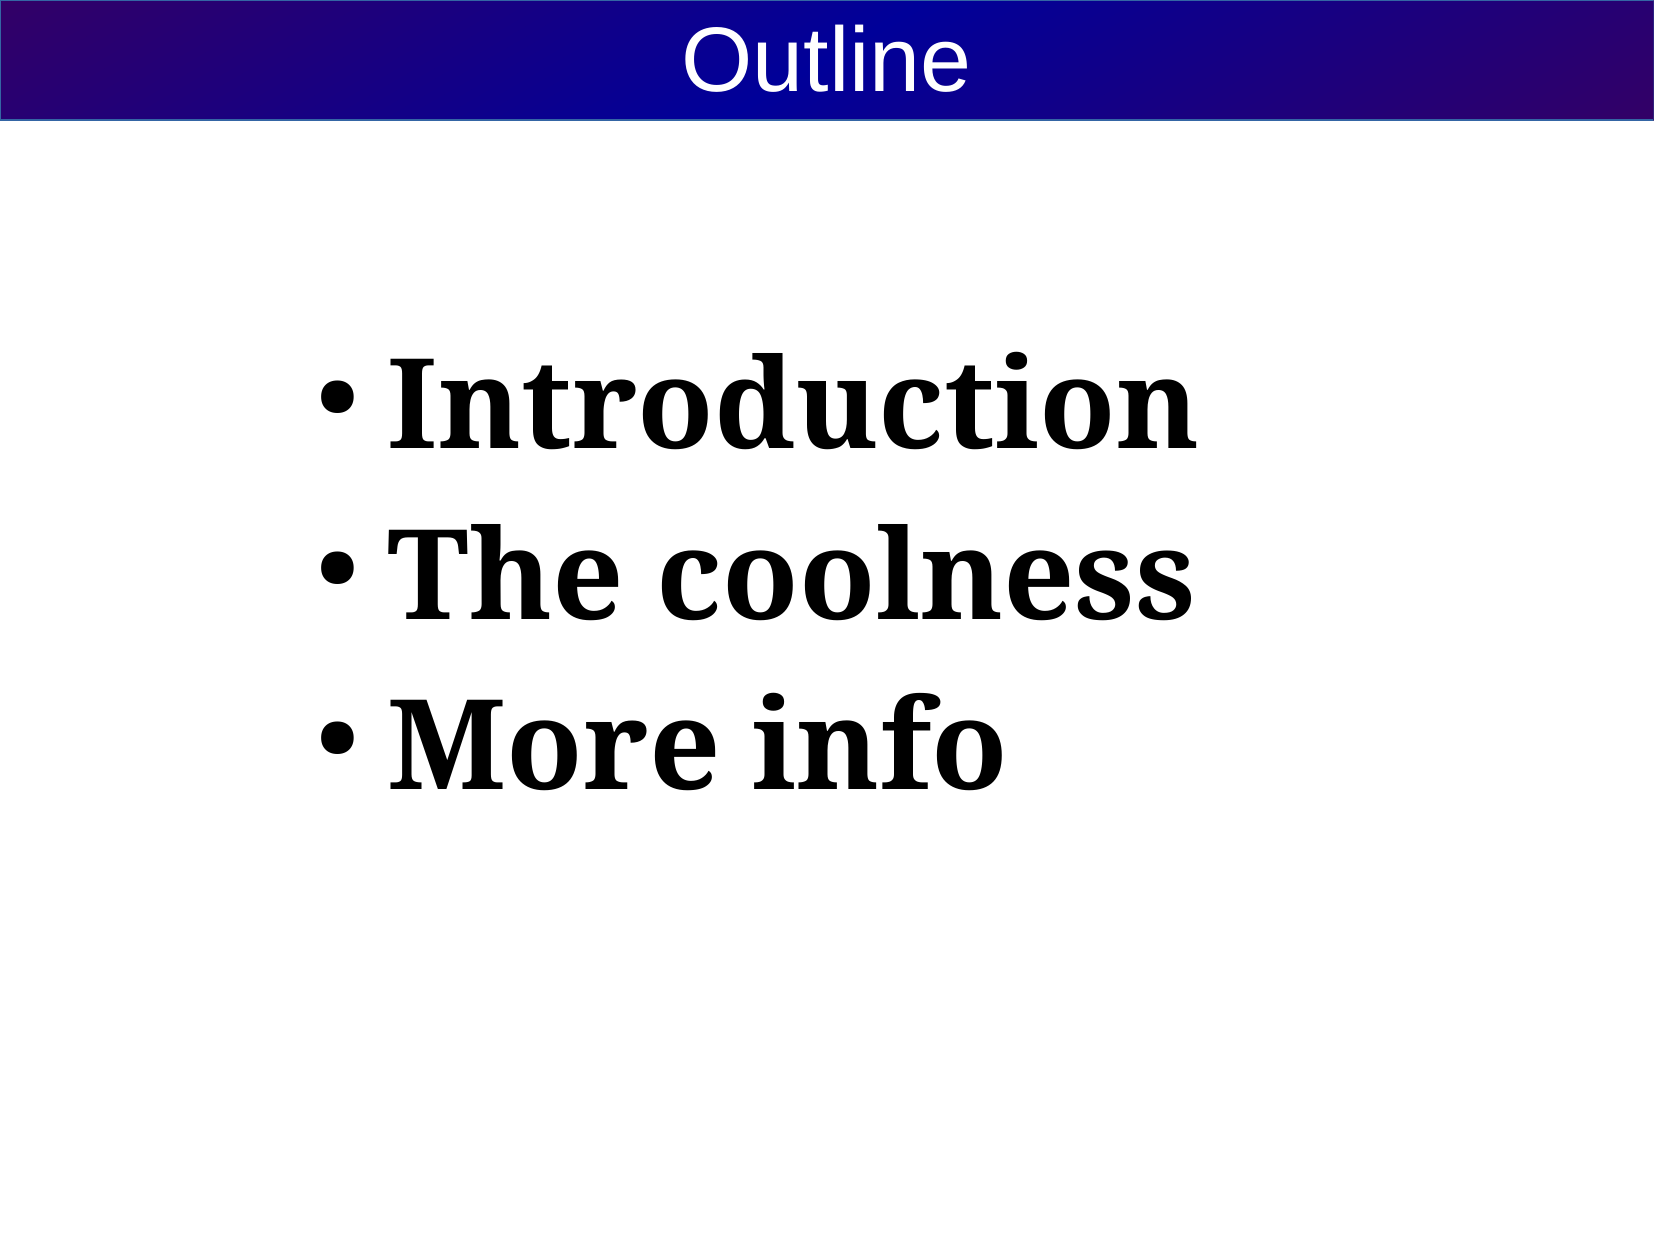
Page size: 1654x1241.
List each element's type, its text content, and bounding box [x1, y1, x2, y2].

subtitle Introduction The coolness More info [315, 315, 1381, 901]
title Outline [0, 0, 1654, 121]
